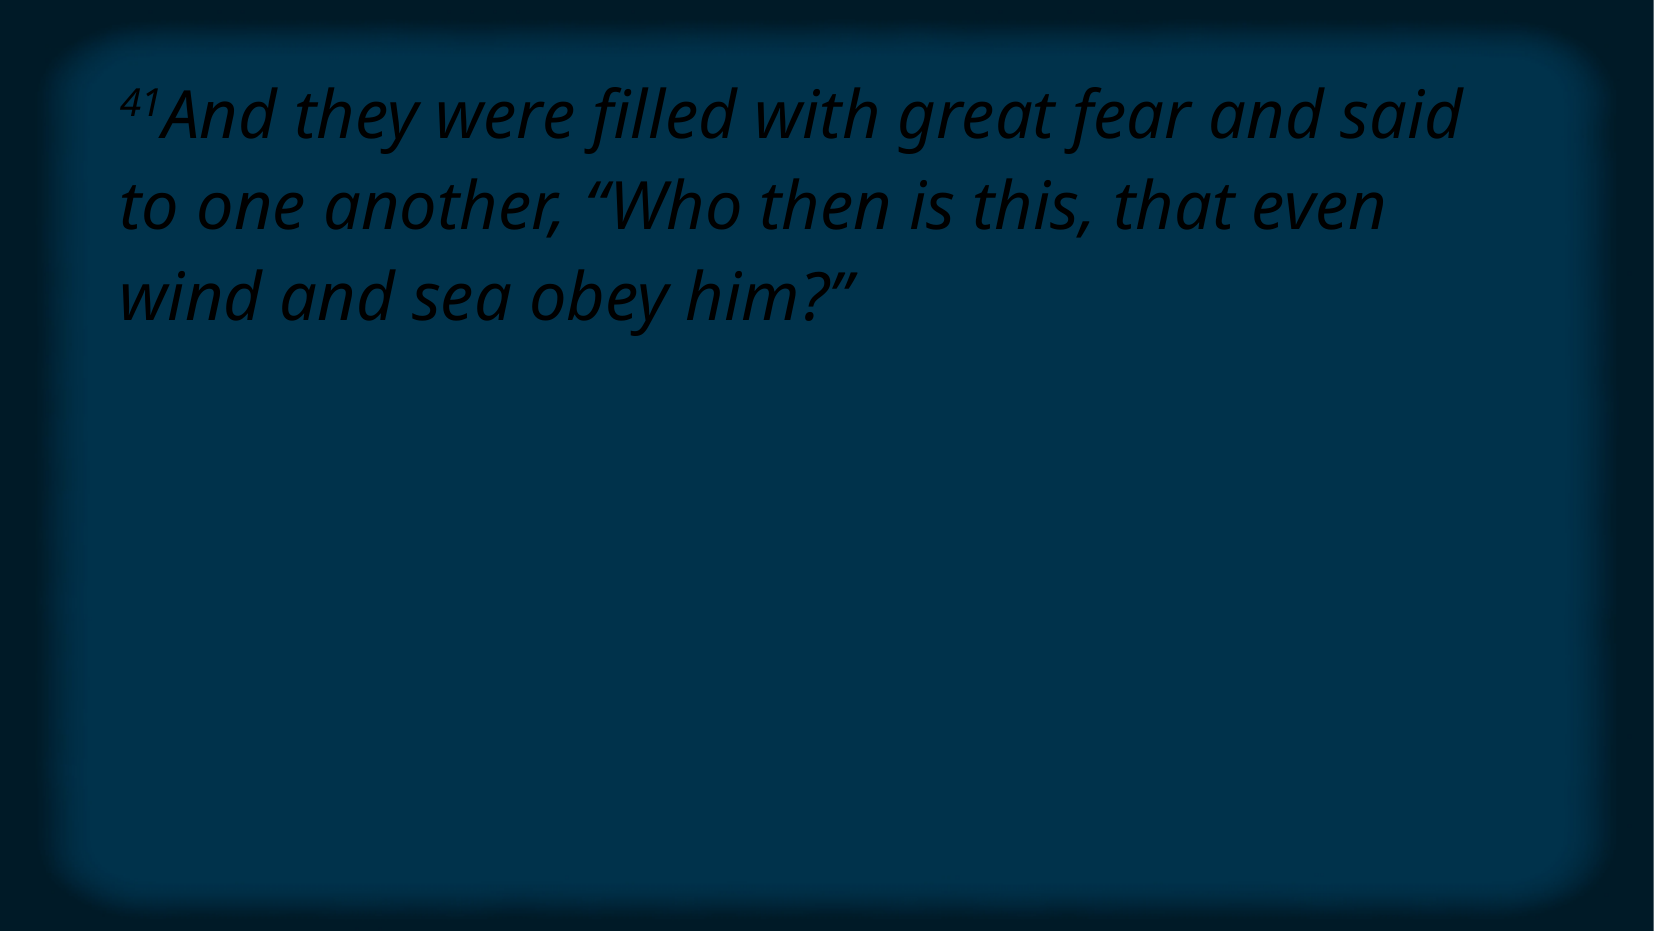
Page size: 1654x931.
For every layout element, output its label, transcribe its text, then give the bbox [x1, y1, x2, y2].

text_box 41And they were filled with great fear and said to one another, “Who then is this, that even wind and sea obey him?” [105, 60, 1546, 346]
picture [0, 0, 1654, 931]
